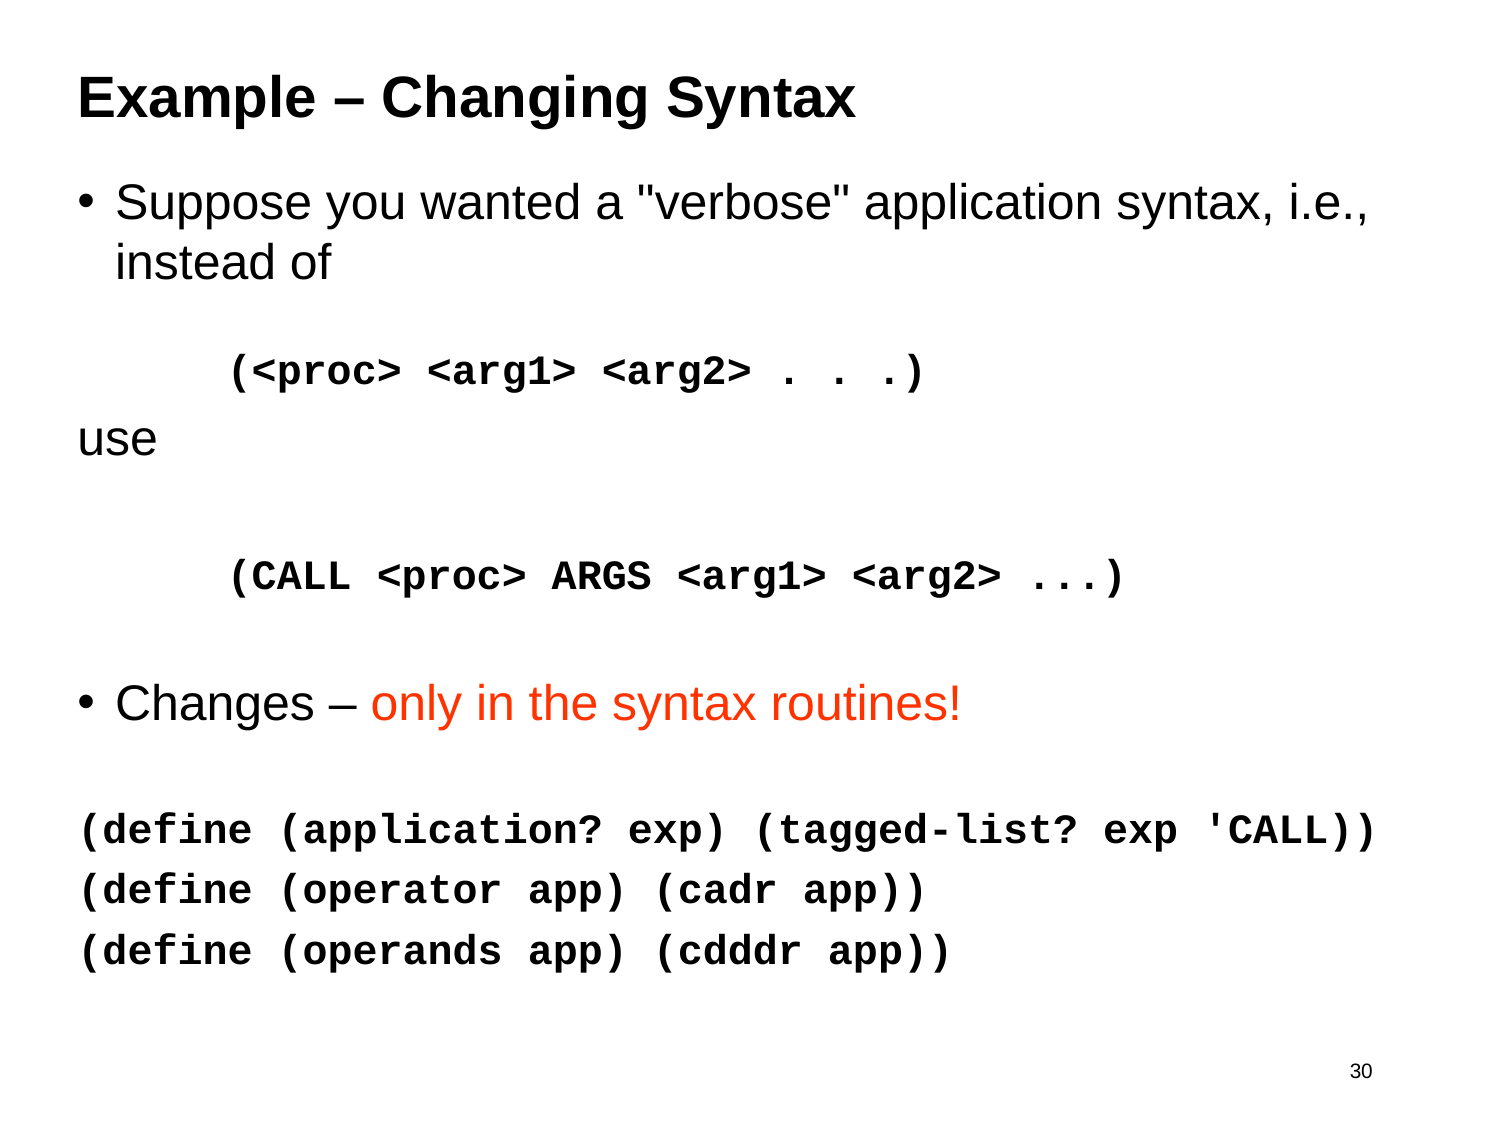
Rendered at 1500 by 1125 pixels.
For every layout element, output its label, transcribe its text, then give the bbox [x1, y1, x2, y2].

text_box <number> [1025, 1049, 1388, 1101]
text_box Suppose you wanted a "verbose" application syntax, i.e., instead of (<proc> <arg1> <arg2> . . .) use (CALL <proc> ARGS <arg1> <arg2> ...) Changes – only in the syntax routines! (define (application? exp) (tagged-list? exp 'CALL)) (define (operator app) (cadr app)) (define (operands app) (cdddr app)) [62, 162, 1450, 1000]
text_box Example – Changing Syntax [62, 24, 1338, 162]
